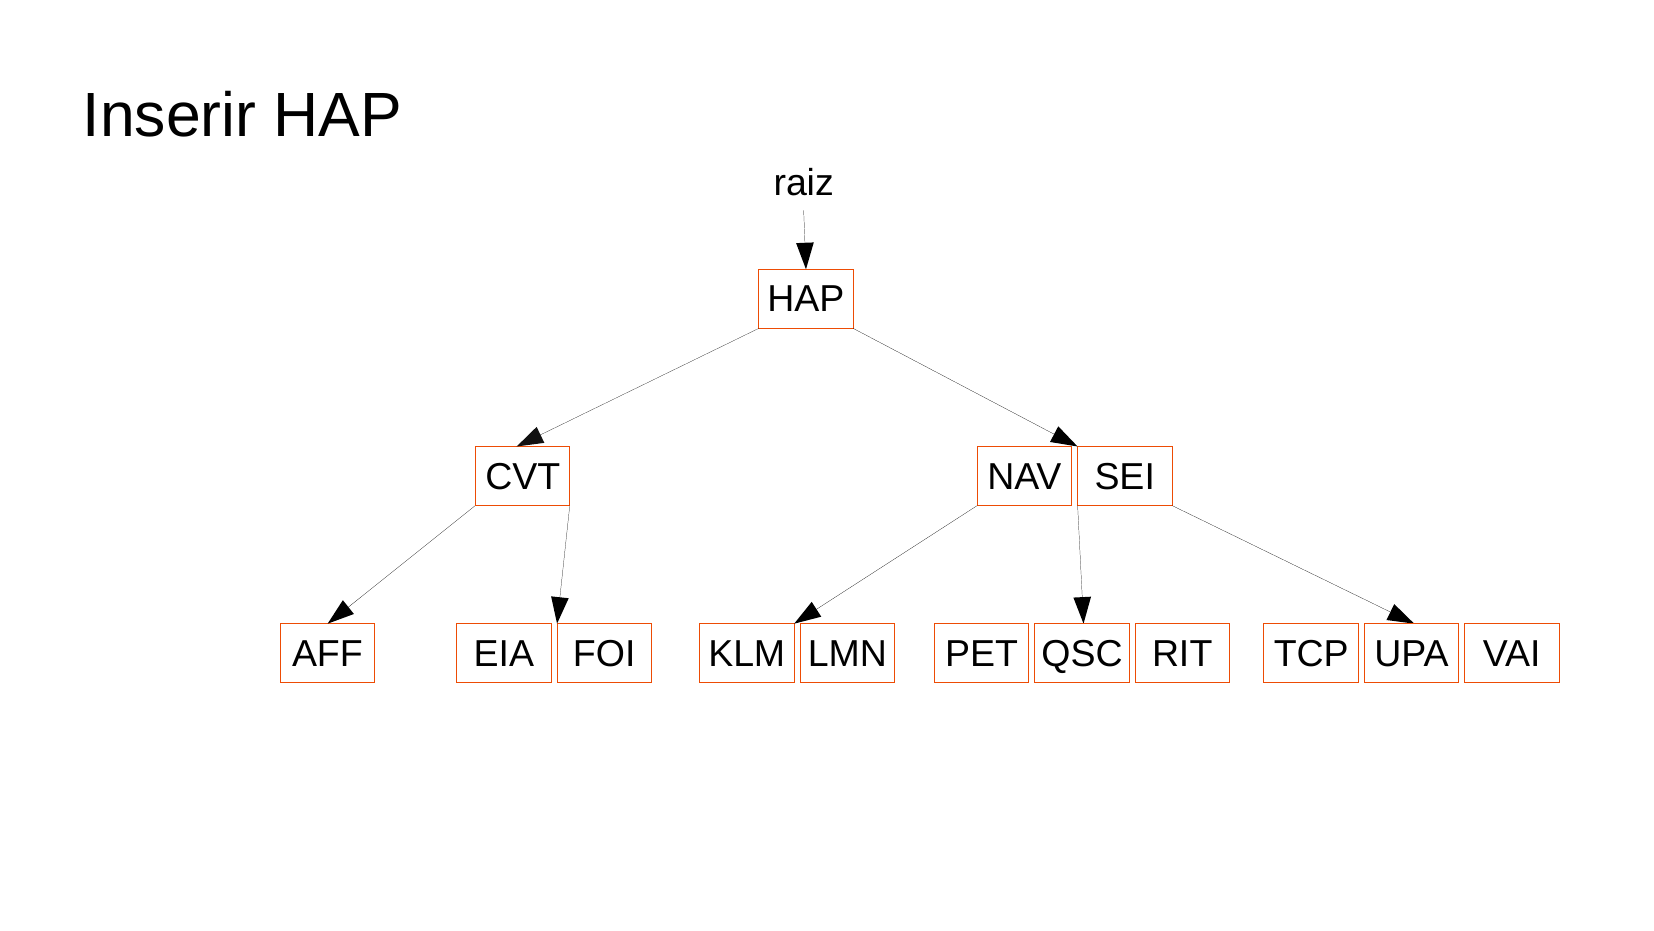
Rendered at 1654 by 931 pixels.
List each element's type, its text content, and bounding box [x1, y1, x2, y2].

text_box RIT [1135, 623, 1230, 683]
text_box LMN [800, 623, 895, 683]
text_box QSC [1034, 623, 1130, 683]
text_box NAV [977, 446, 1072, 506]
text_box EIA [456, 623, 552, 683]
text_box VAI [1464, 623, 1560, 683]
text_box SEI [1077, 446, 1173, 506]
text_box PET [934, 623, 1029, 683]
text_box raiz [758, 153, 849, 211]
text_box AFF [280, 623, 375, 683]
text_box KLM [699, 623, 795, 683]
title Inserir HAP [82, 37, 1571, 193]
text_box HAP [758, 269, 854, 329]
text_box CVT [475, 446, 570, 506]
text_box FOI [557, 623, 652, 683]
text_box TCP [1263, 623, 1359, 683]
text_box UPA [1364, 623, 1459, 683]
